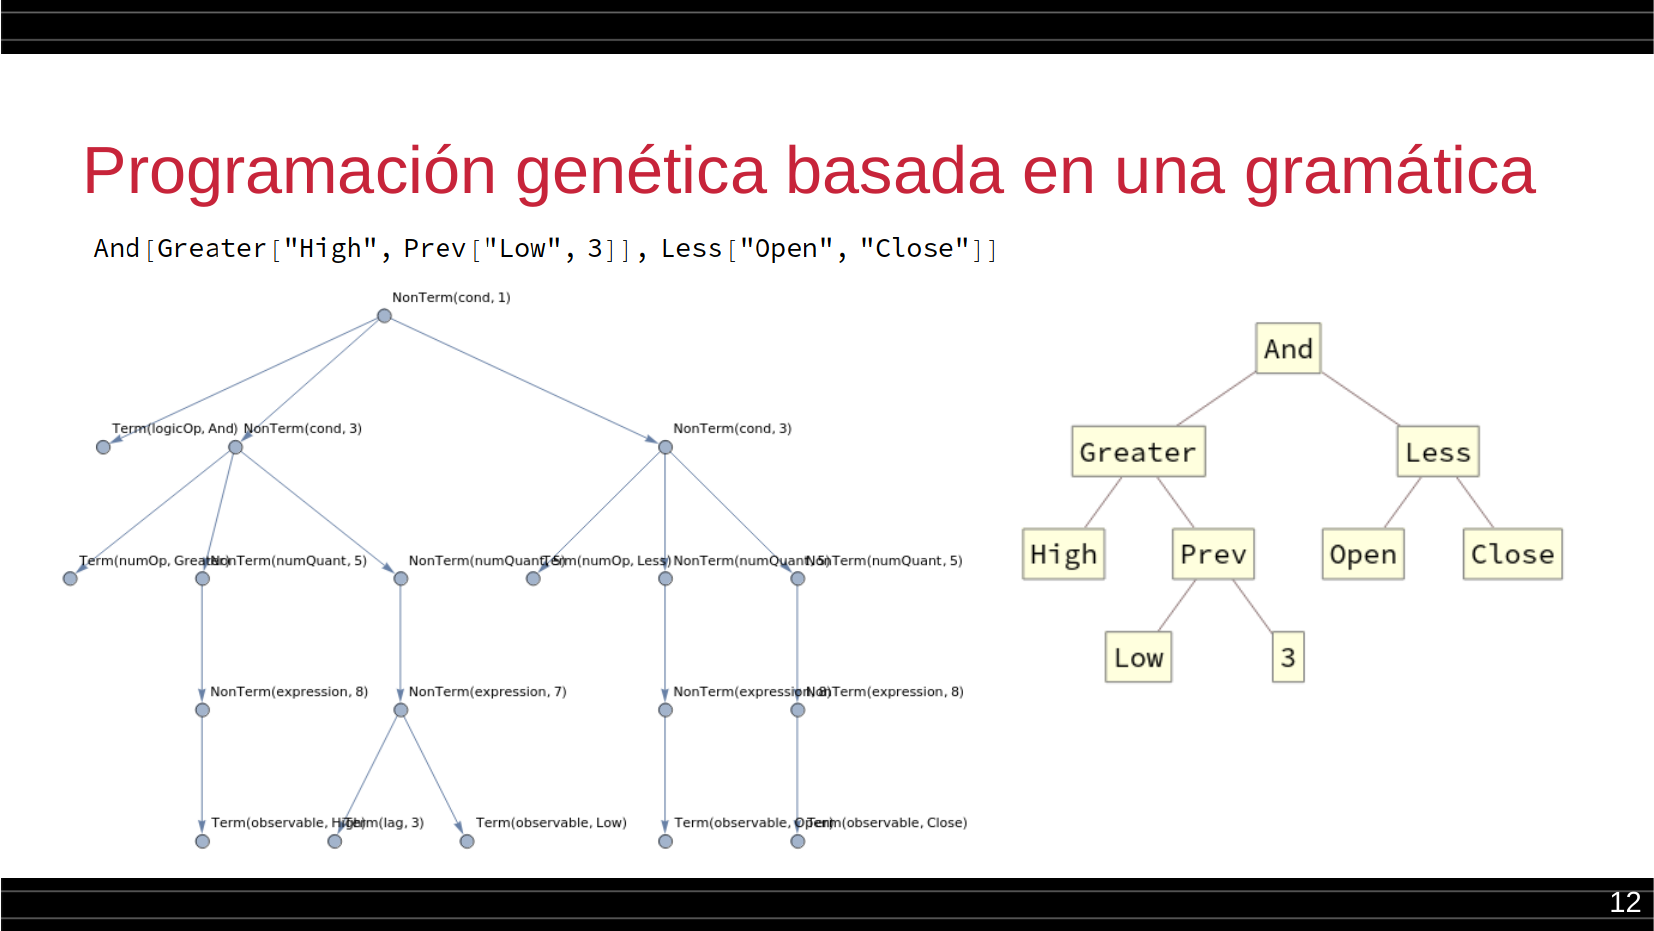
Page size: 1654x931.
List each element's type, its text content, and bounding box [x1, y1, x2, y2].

picture [1, 878, 1654, 931]
title Programación genética basada en una gramática [82, 92, 1571, 249]
picture [47, 212, 1029, 863]
picture [1, 0, 1654, 54]
picture [1008, 310, 1571, 697]
